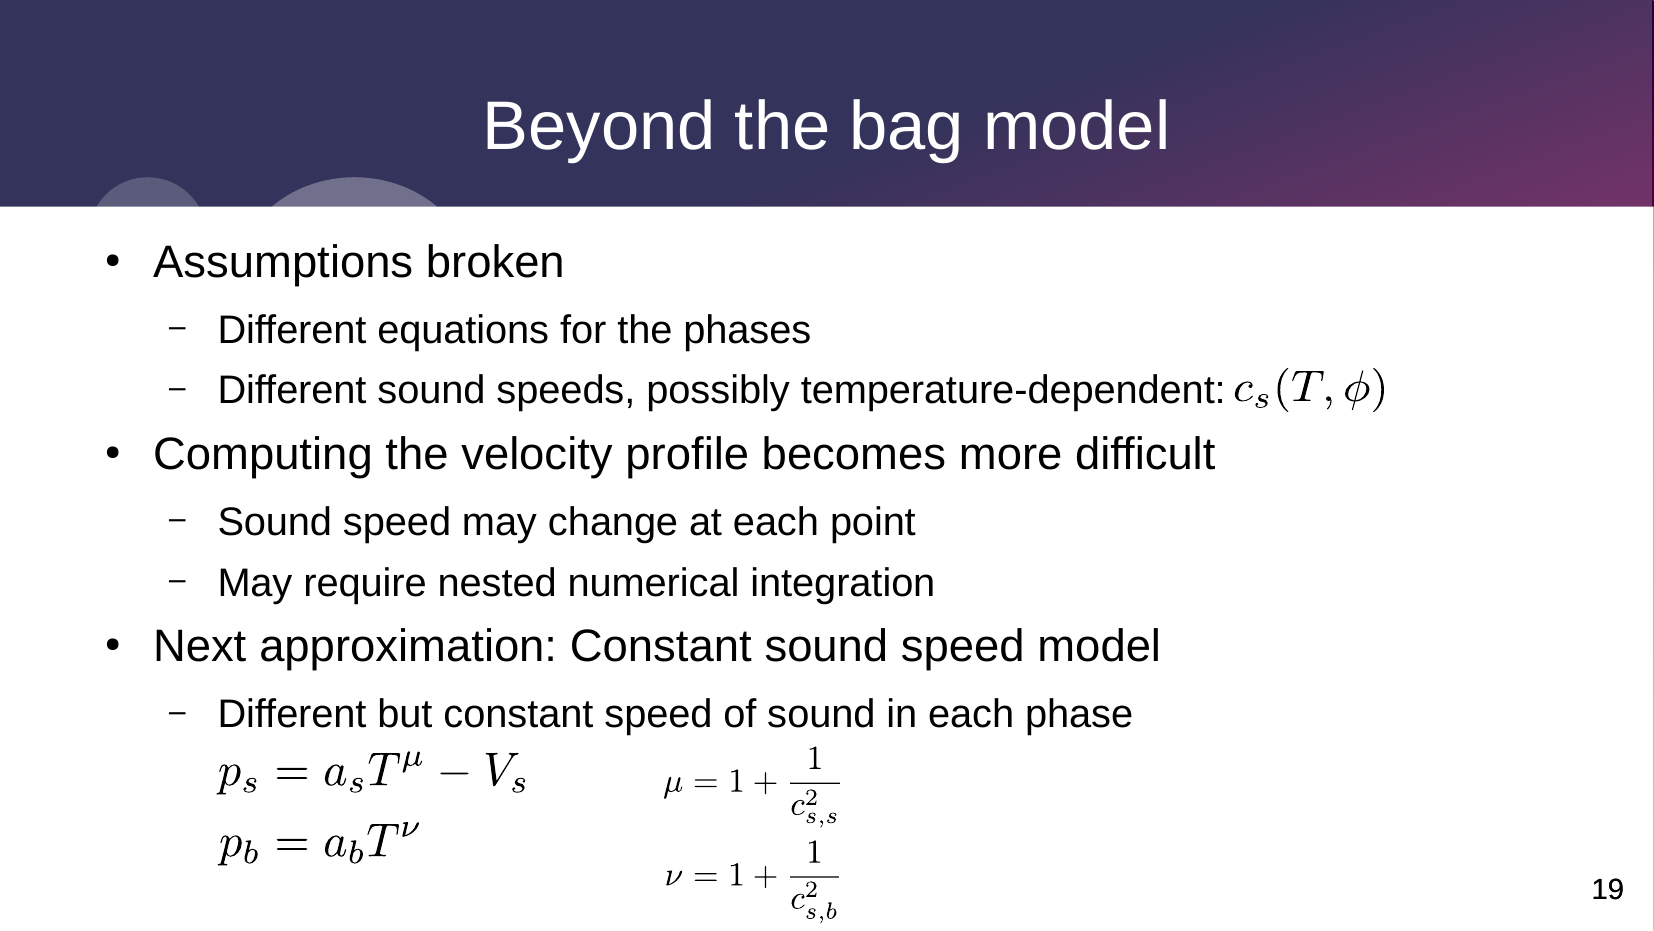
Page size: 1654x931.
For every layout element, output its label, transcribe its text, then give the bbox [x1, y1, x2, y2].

picture [216, 751, 526, 866]
title Beyond the bag model [88, 44, 1565, 207]
picture [661, 745, 842, 925]
picture [1231, 366, 1386, 414]
list Assumptions broken Different equations for the phases Different sound speeds, possibly temperature-dependent: Computing the velocity profile becomes more difficult Sound speed may change at each point May require nested numerical integration Next approximation: Constant sound speed model Different but constant speed of sound in each phase [88, 236, 1565, 740]
